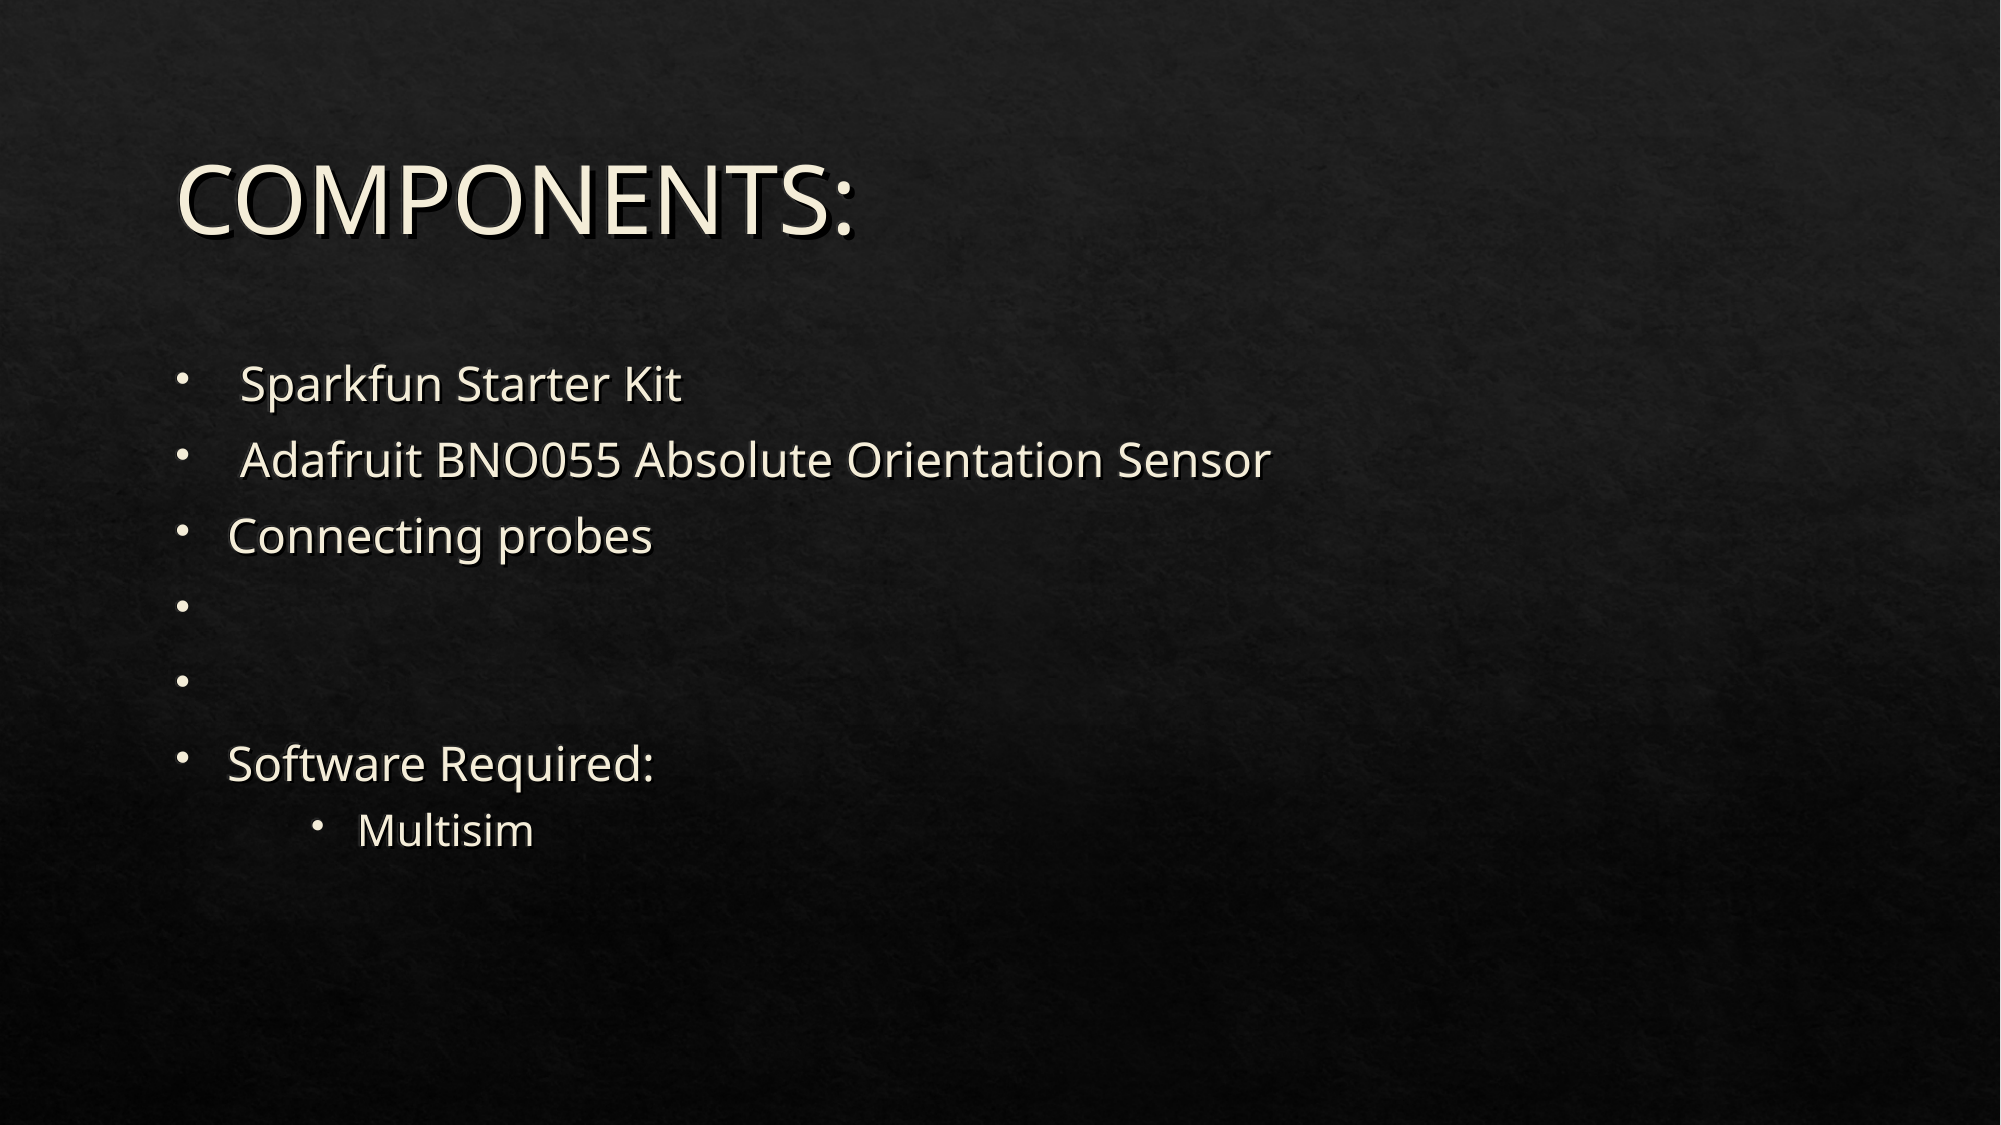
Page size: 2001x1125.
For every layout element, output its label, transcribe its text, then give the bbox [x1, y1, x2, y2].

title COMPONENTS: [149, 99, 1849, 307]
list Sparkfun Starter Kit Adafruit BNO055 Absolute Orientation Sensor Connecting probes Software Required: Multisim [149, 340, 1849, 951]
